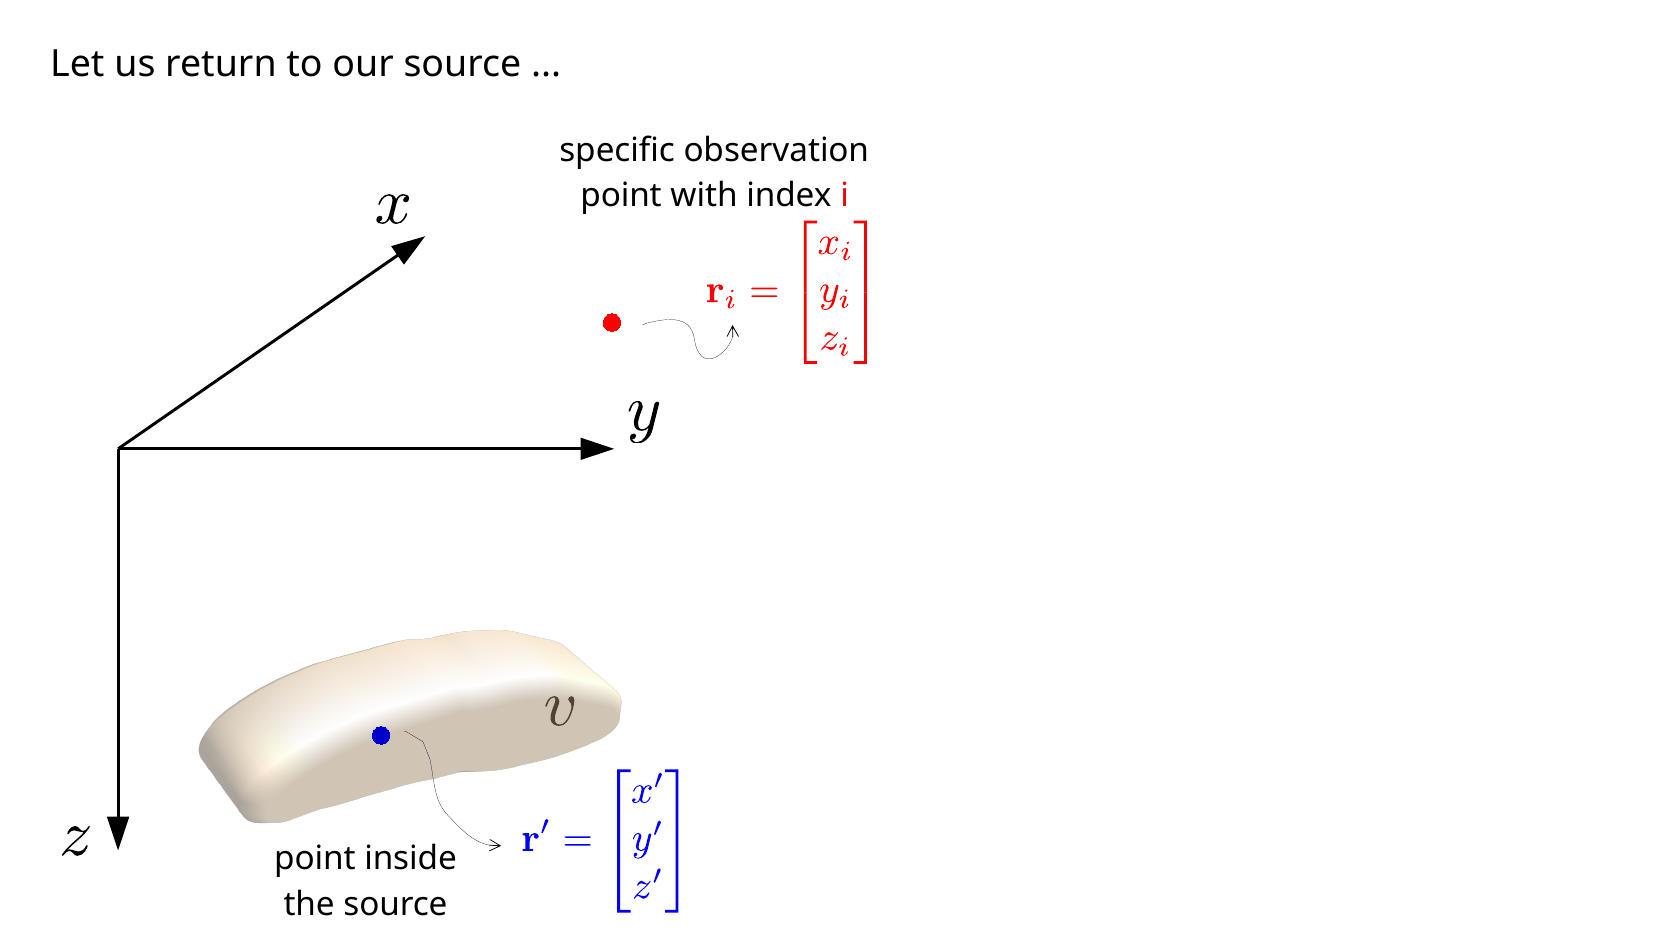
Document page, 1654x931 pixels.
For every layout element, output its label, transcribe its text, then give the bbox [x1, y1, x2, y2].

text_box point inside the source [241, 826, 490, 925]
text_box Let us return to our source ... [35, 29, 560, 86]
text_box [603, 313, 621, 332]
picture [626, 401, 662, 443]
picture [704, 219, 882, 366]
picture [519, 767, 693, 915]
text_box specific observation point with index i [525, 118, 904, 206]
picture [374, 194, 413, 224]
text_box [372, 726, 390, 745]
picture [59, 826, 93, 856]
